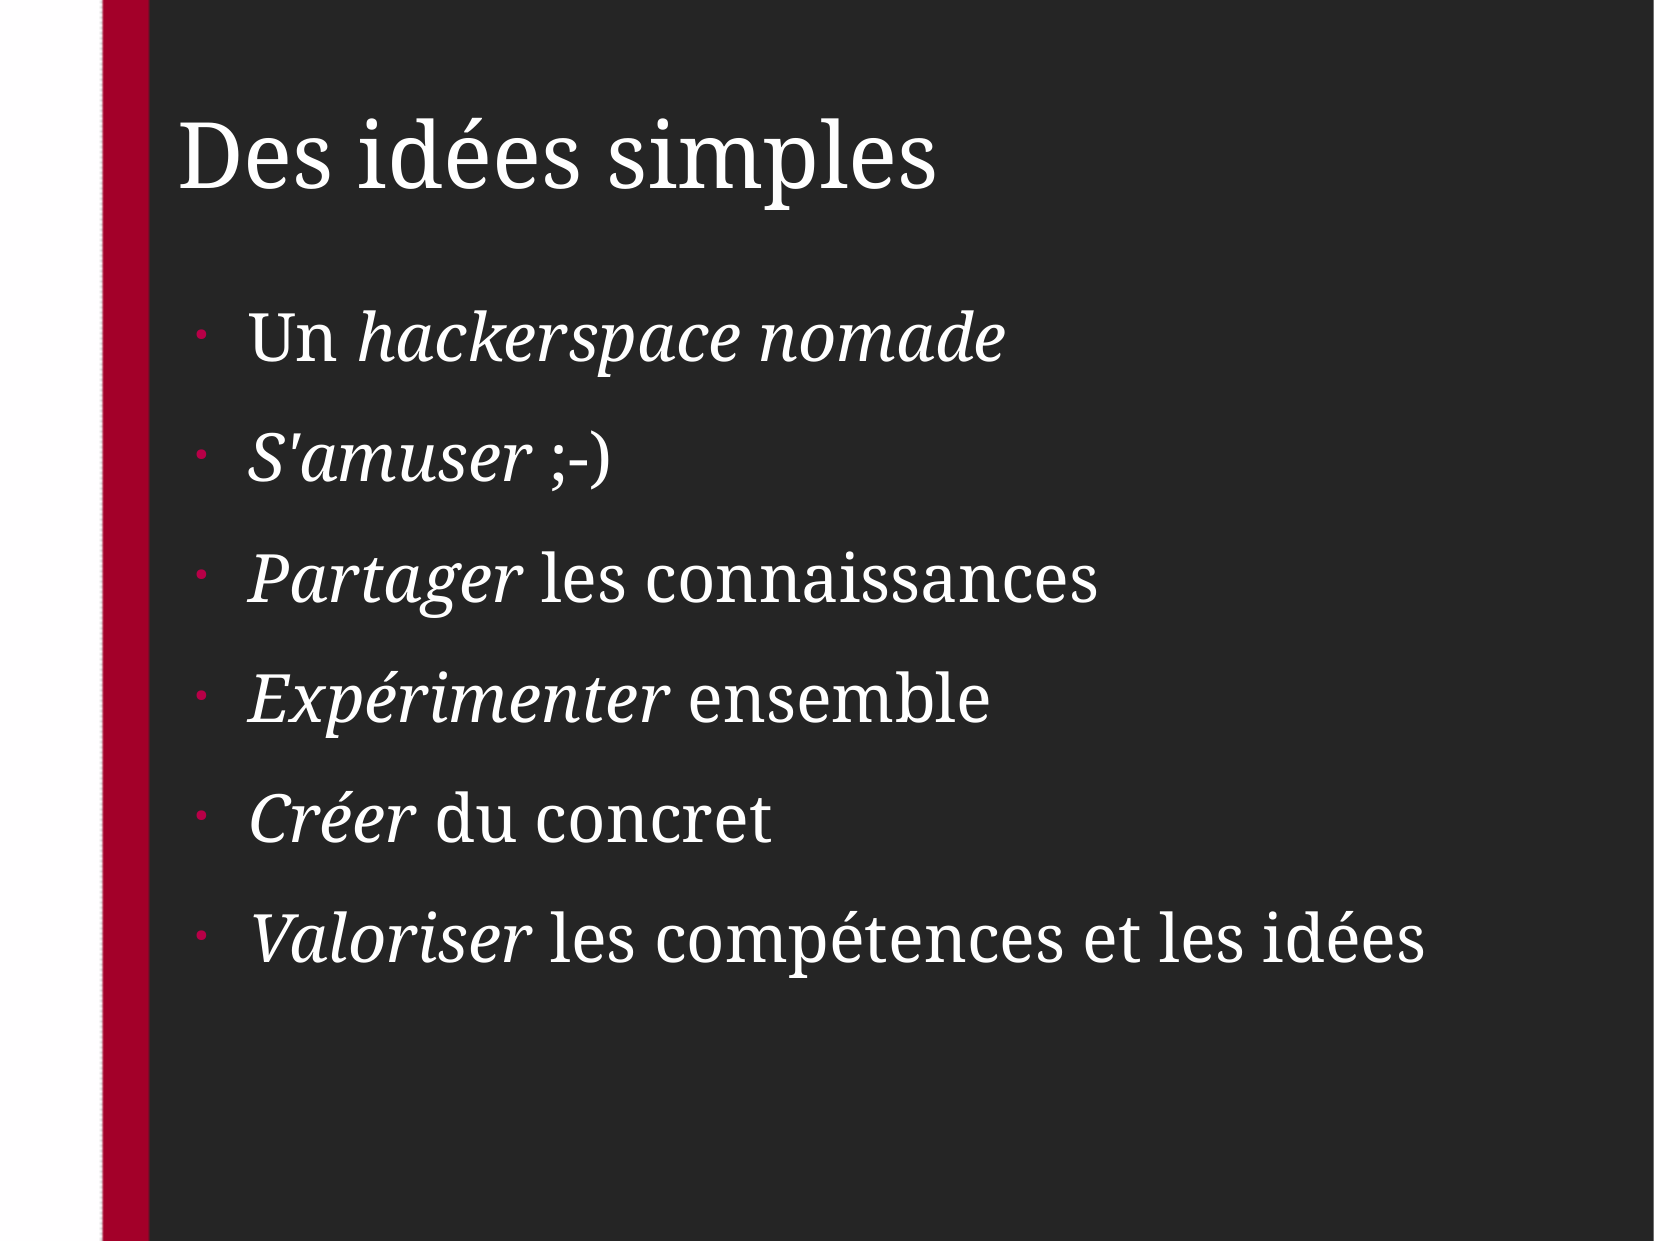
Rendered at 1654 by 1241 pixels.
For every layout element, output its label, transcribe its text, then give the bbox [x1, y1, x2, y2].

list Un hackerspace nomade S'amuser ;-) Partager les connaissances Expérimenter ensemble Créer du concret Valoriser les compétences et les idées [177, 290, 1595, 1109]
picture [0, 0, 1654, 1241]
title Des idées simples [177, 56, 1595, 250]
